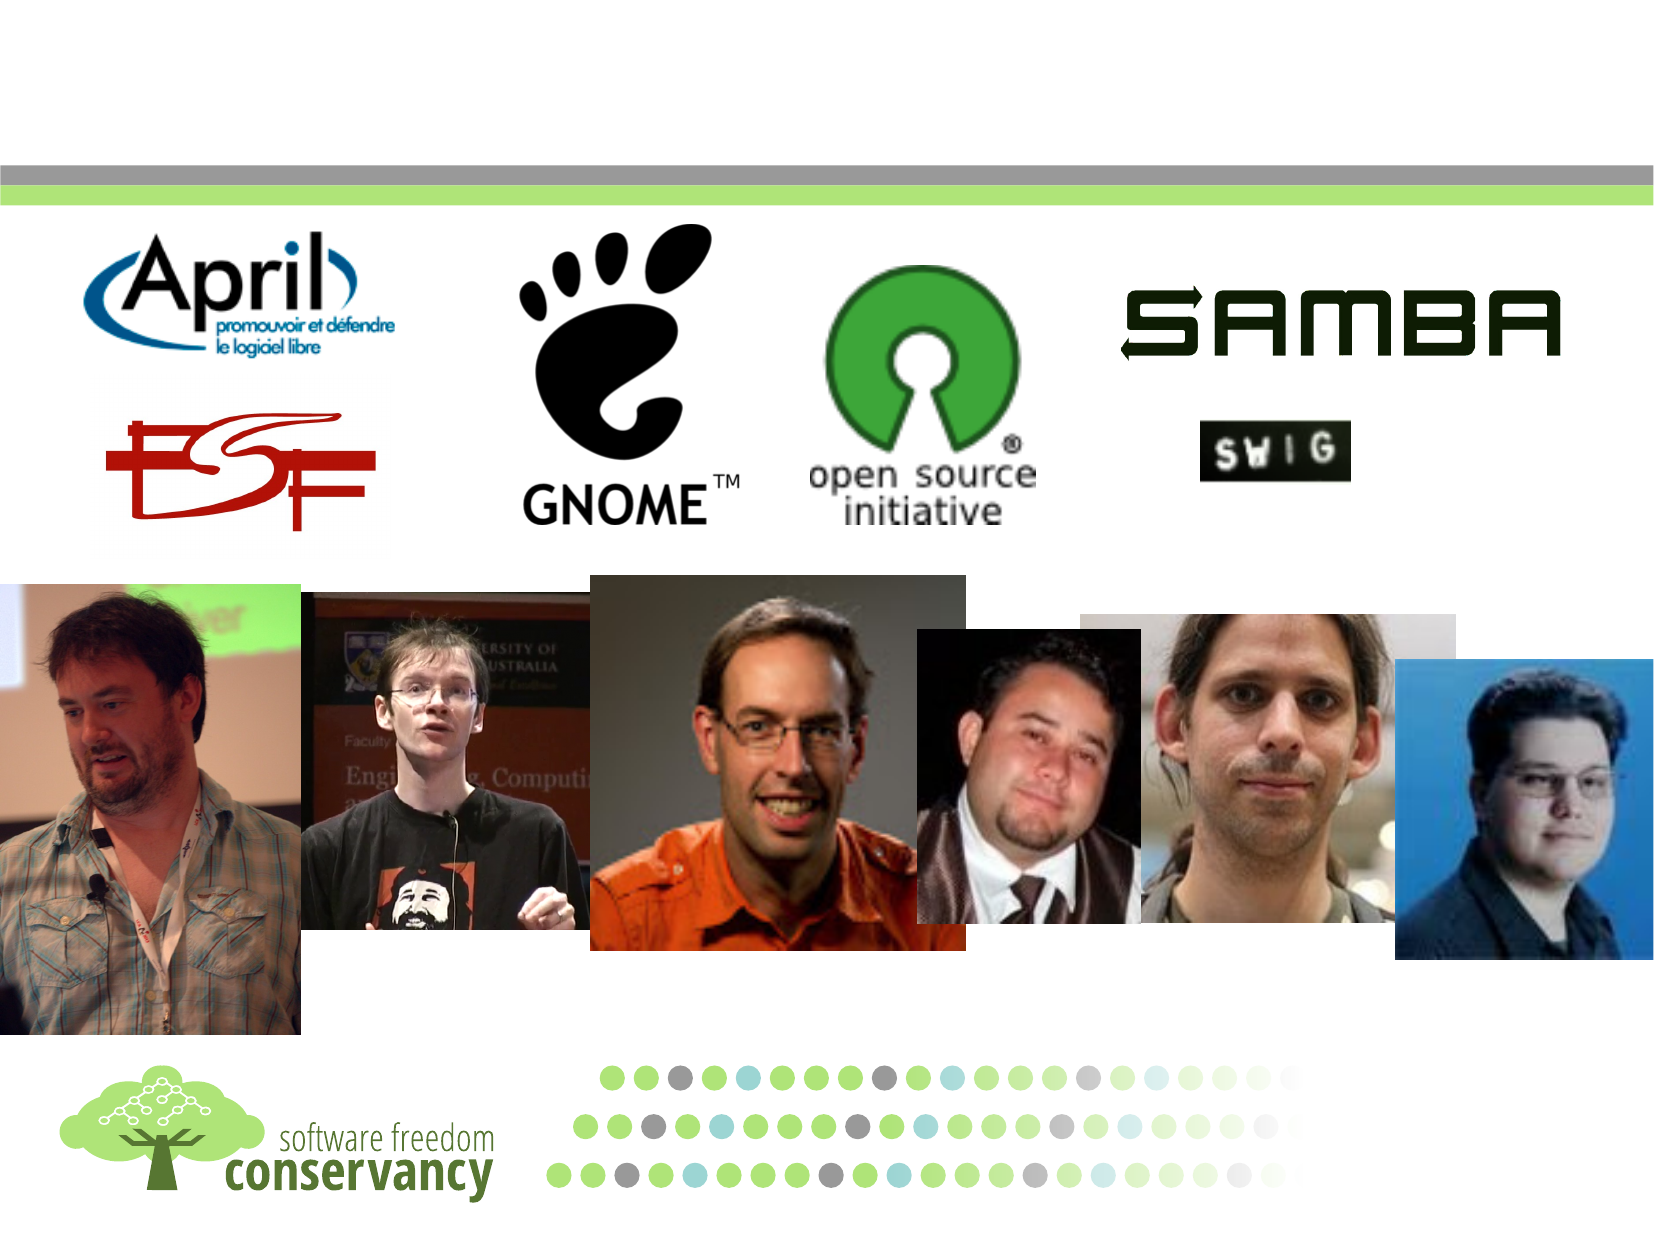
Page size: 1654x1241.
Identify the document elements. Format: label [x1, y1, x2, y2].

picture [1200, 419, 1351, 485]
picture [90, 374, 391, 559]
picture [76, 224, 406, 360]
picture [465, 224, 766, 526]
picture [1121, 284, 1576, 372]
picture [0, 575, 1654, 1036]
picture [810, 265, 1036, 526]
